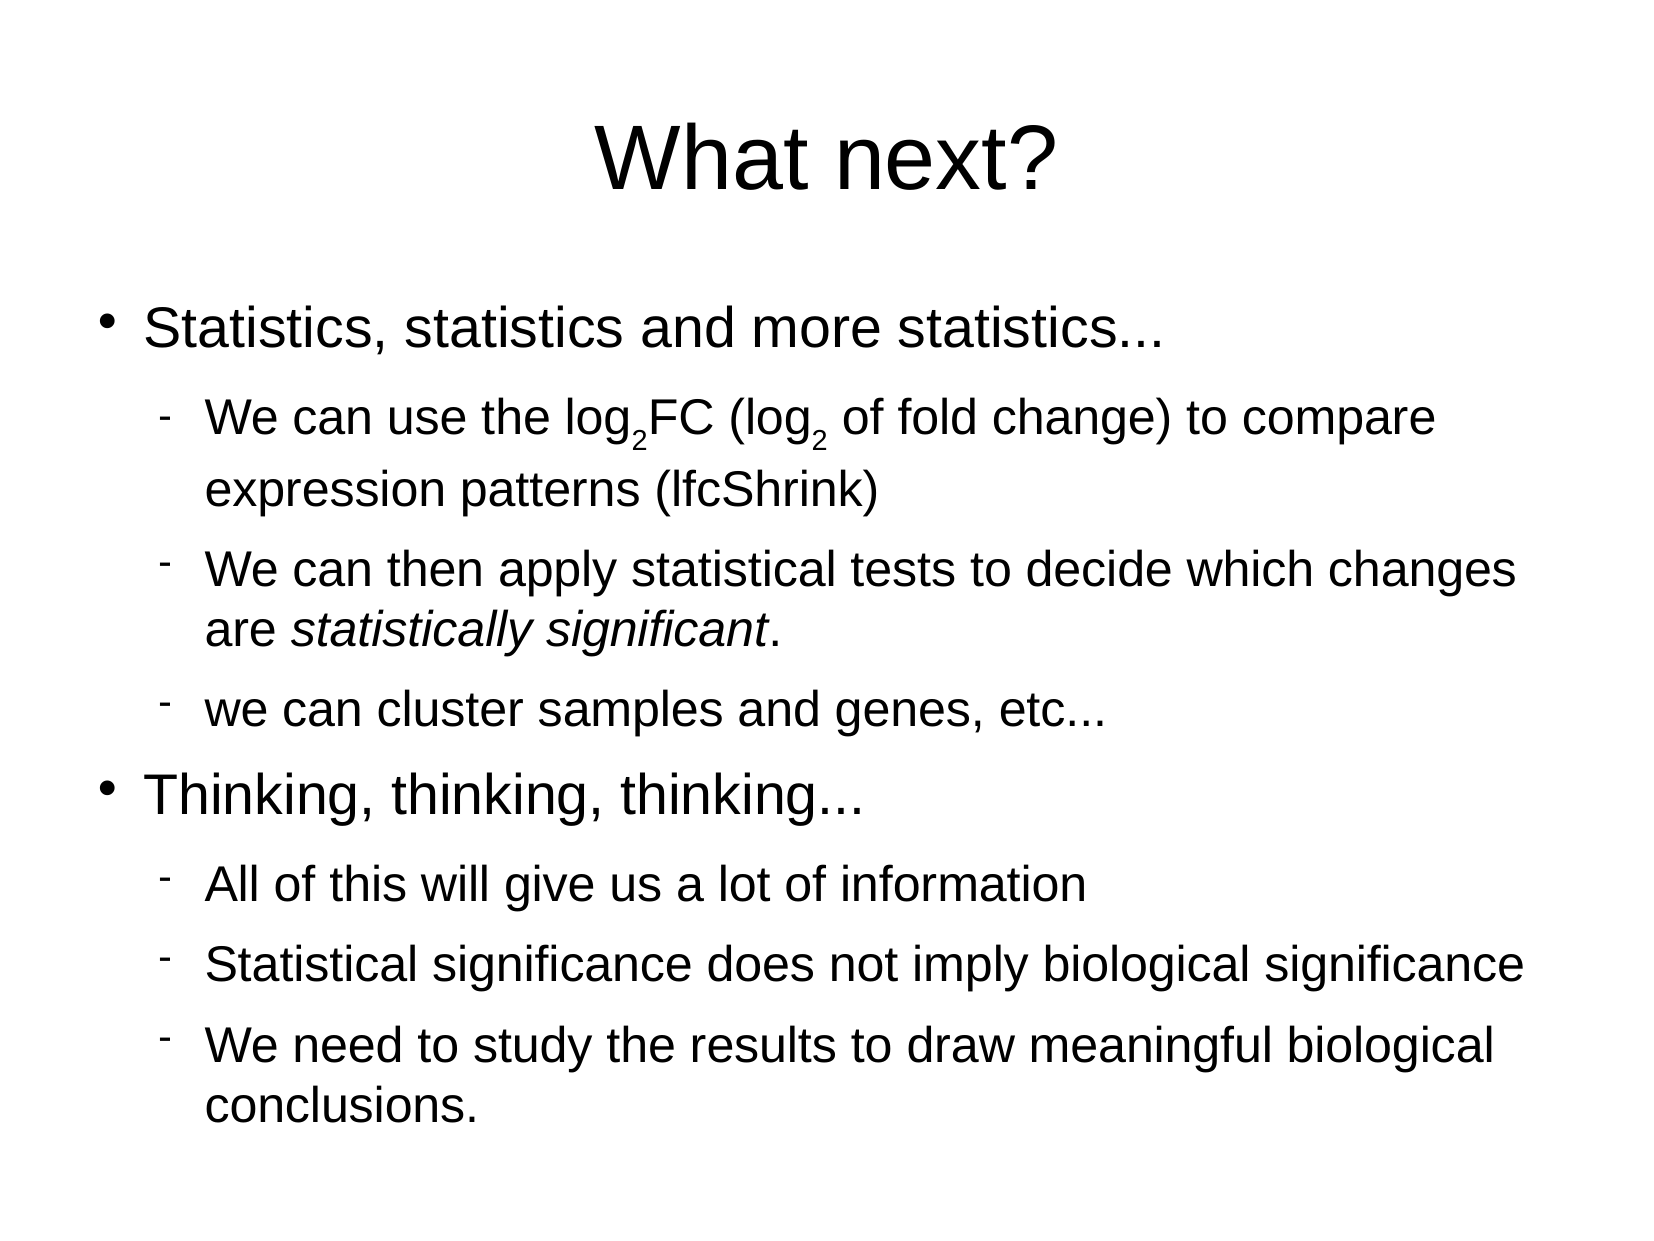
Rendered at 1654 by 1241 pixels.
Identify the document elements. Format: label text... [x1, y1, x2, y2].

text_box What next? [82, 49, 1571, 257]
text_box Statistics, statistics and more statistics... We can use the log2FC (log2 of fold change) to compare expression patterns (lfcShrink) We can then apply statistical tests to decide which changes are statistically significant. we can cluster samples and genes, etc... Thinking, thinking, thinking... All of this will give us a lot of information Statistical significance does not imply biological significance We need to study the results to draw meaningful biological conclusions. [82, 290, 1571, 1146]
